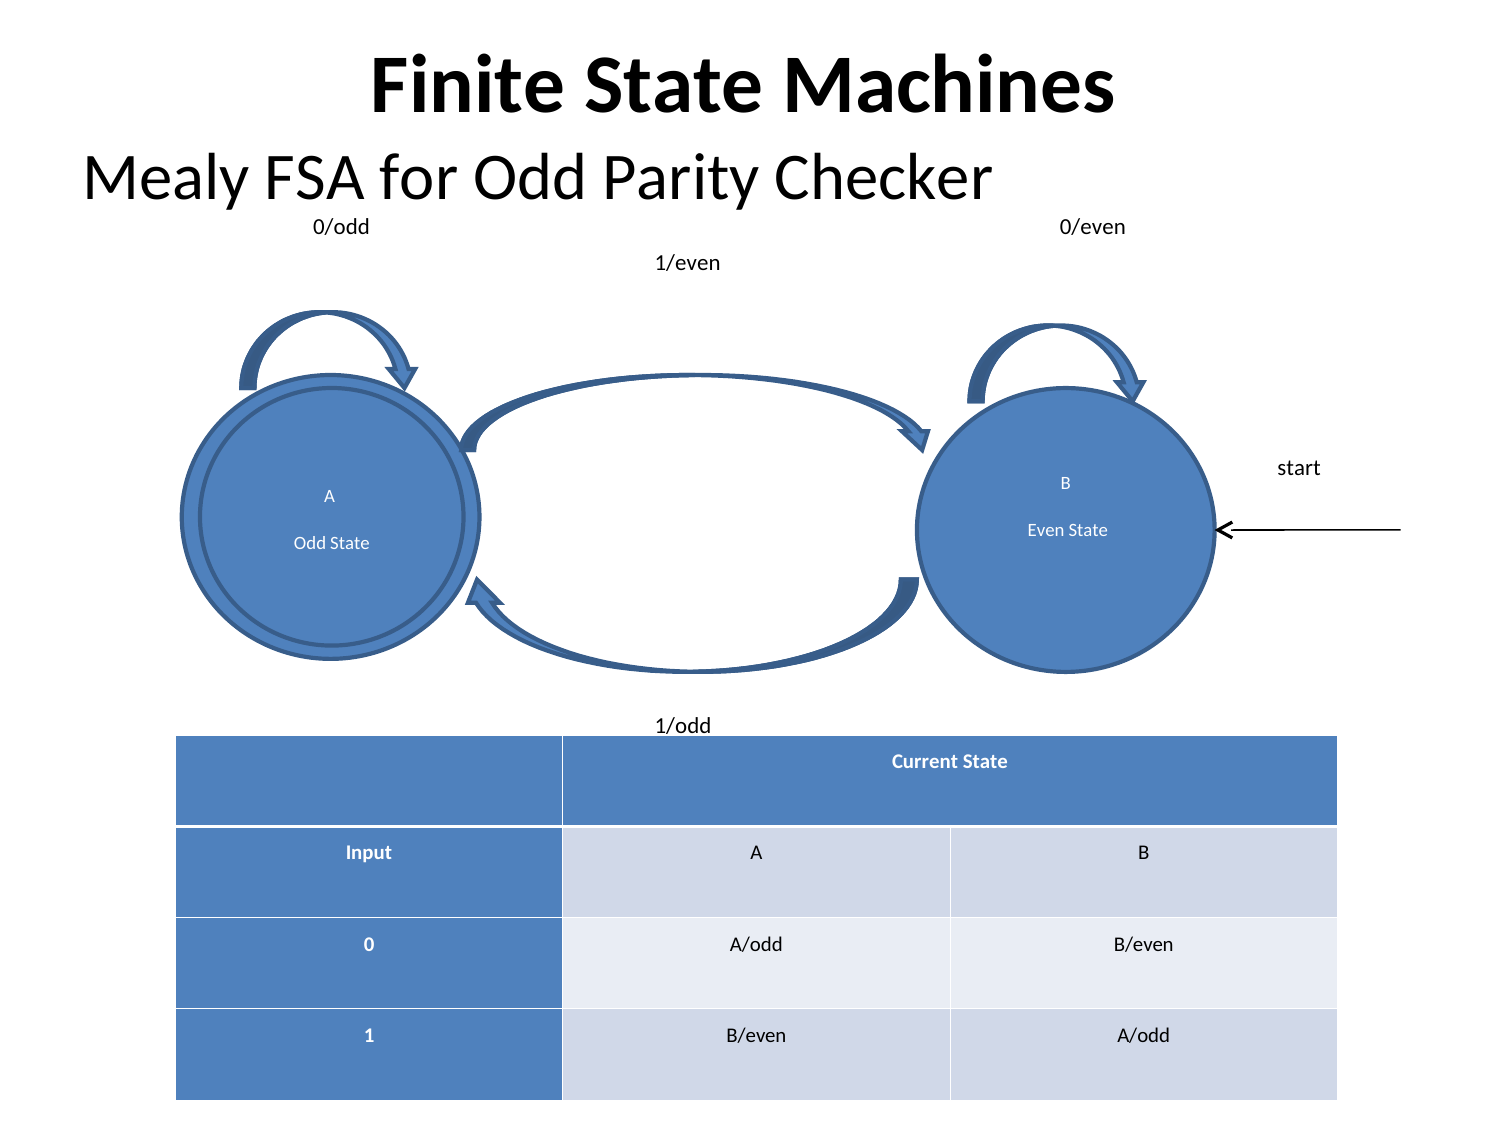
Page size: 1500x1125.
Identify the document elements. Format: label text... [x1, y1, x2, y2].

text_box start [1262, 440, 1382, 529]
table_cell 1 [176, 1009, 562, 1100]
text_box 0/odd [298, 200, 434, 290]
text_box [969, 325, 1144, 402]
text_box A Odd State [199, 387, 464, 646]
table_cell A [563, 828, 950, 917]
text_box 1/even [639, 236, 805, 326]
title Finite State Machines [0, 21, 1488, 238]
table_header Current State [563, 736, 1337, 825]
text_box [181, 375, 928, 659]
table_cell Input [176, 828, 562, 917]
text_box [241, 312, 416, 388]
text_box 0/even [1044, 200, 1236, 290]
table_header [176, 736, 562, 825]
text_box 1/odd [639, 698, 805, 735]
table_cell 0 [176, 918, 562, 1008]
text_box B Even State [916, 388, 1215, 672]
subtitle Mealy FSA for Odd Parity Checker [67, 125, 1443, 1013]
table_cell B/even [951, 918, 1337, 1008]
table_cell B/even [563, 1009, 950, 1100]
text_box [467, 579, 917, 672]
table_cell A/odd [951, 1009, 1337, 1100]
table_cell B [951, 828, 1337, 917]
table_cell A/odd [563, 918, 950, 1008]
